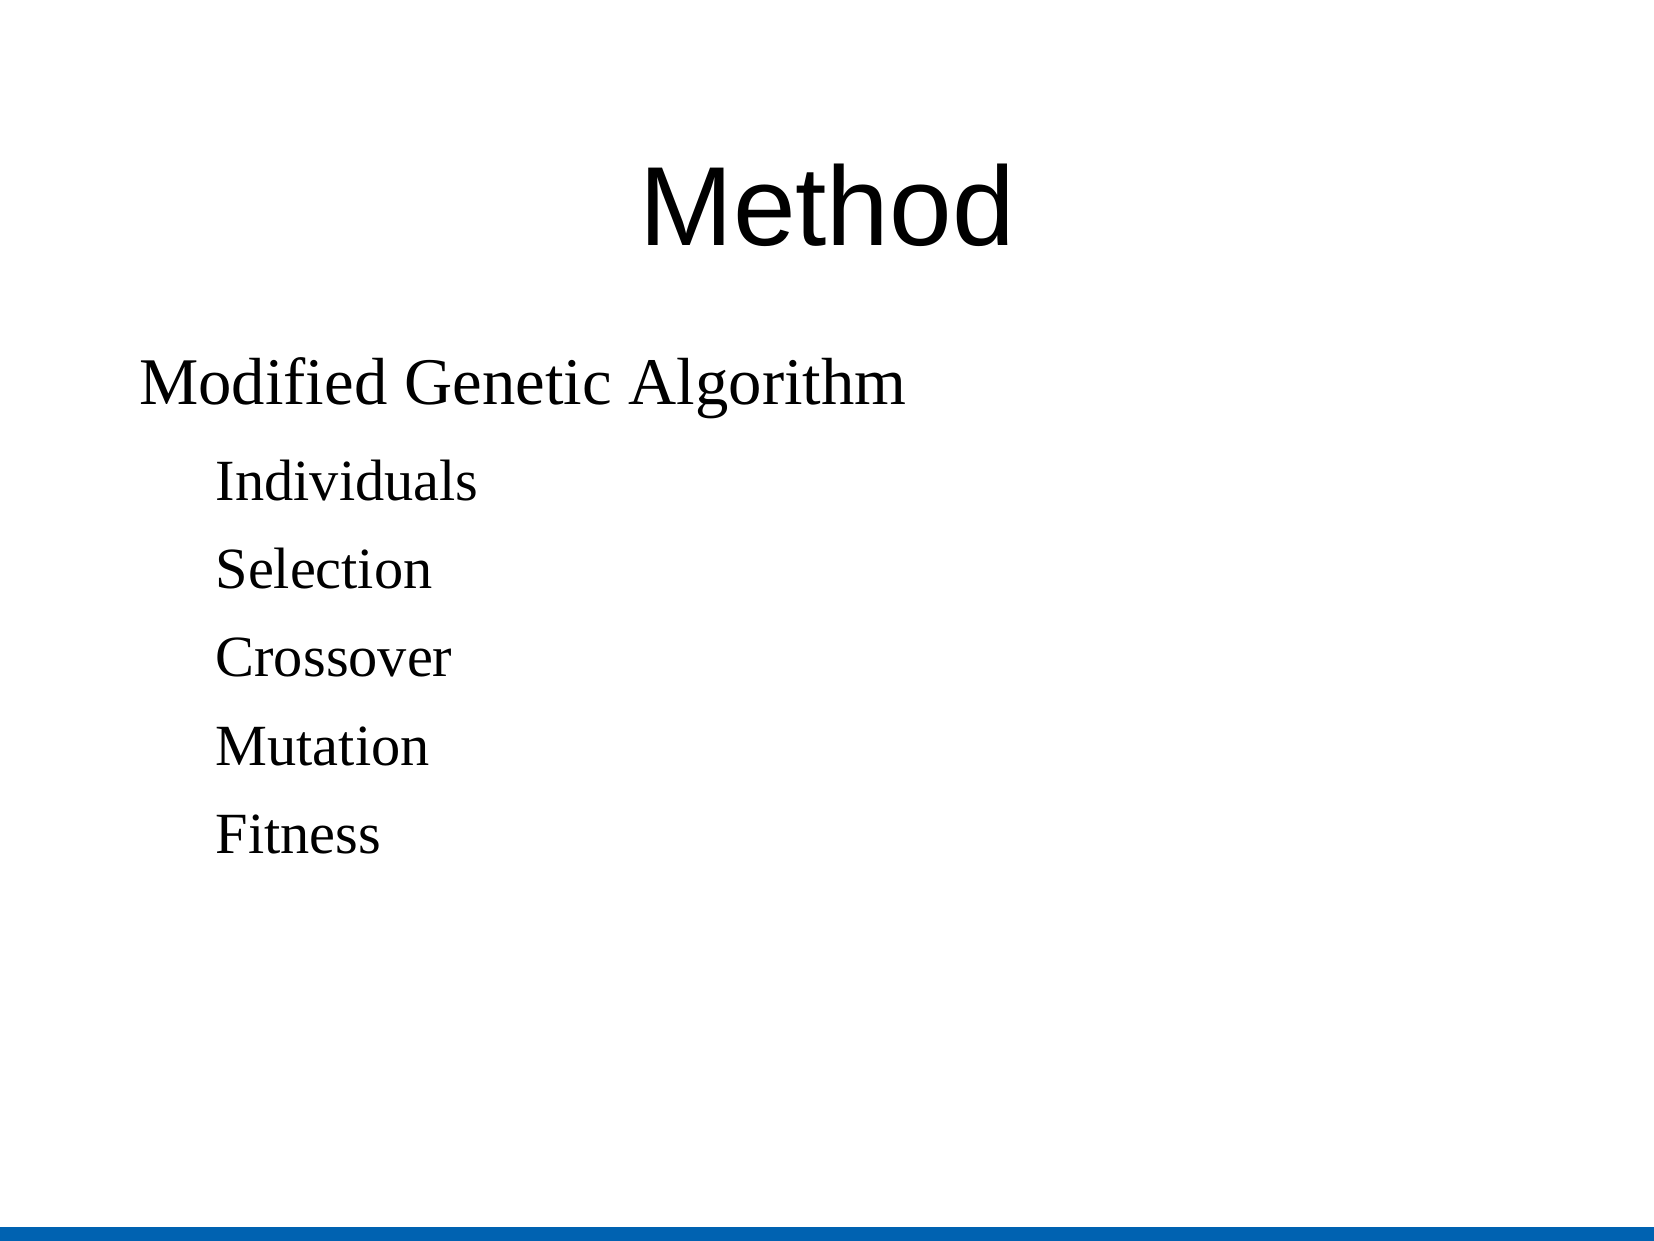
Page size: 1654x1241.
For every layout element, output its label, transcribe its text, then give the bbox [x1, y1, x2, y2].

title Method [121, 102, 1533, 311]
list Modified Genetic Algorithm Individuals Selection Crossover Mutation Fitness [121, 344, 1533, 1127]
